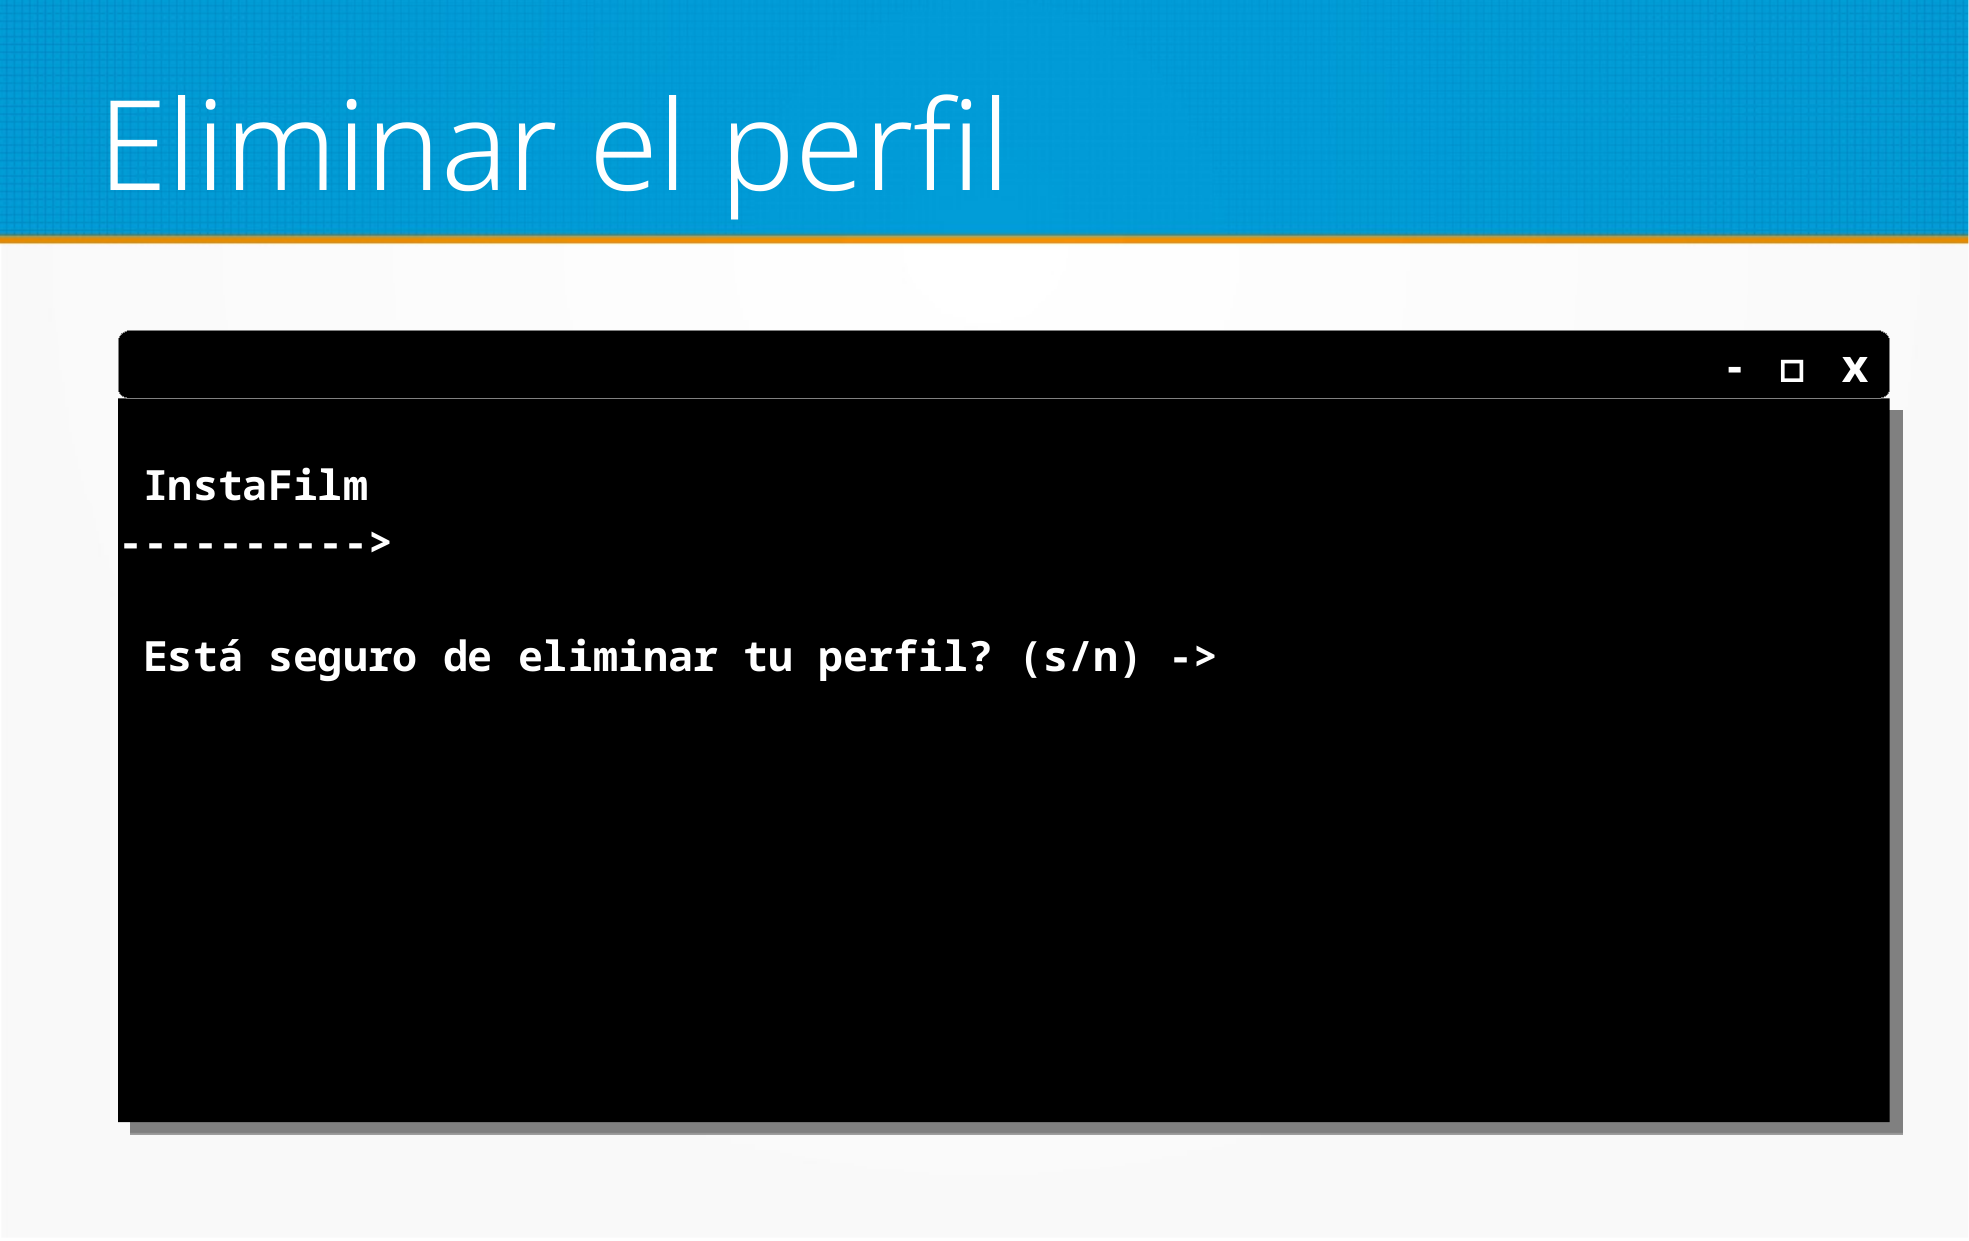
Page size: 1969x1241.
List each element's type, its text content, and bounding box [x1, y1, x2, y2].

title Eliminar el perfil [98, 19, 1870, 227]
picture [0, 233, 1969, 1241]
text_box - □ x [118, 330, 1890, 399]
text_box InstaFilm ----------> Está seguro de eliminar tu perfil? (s/n) -> [118, 398, 1890, 1123]
